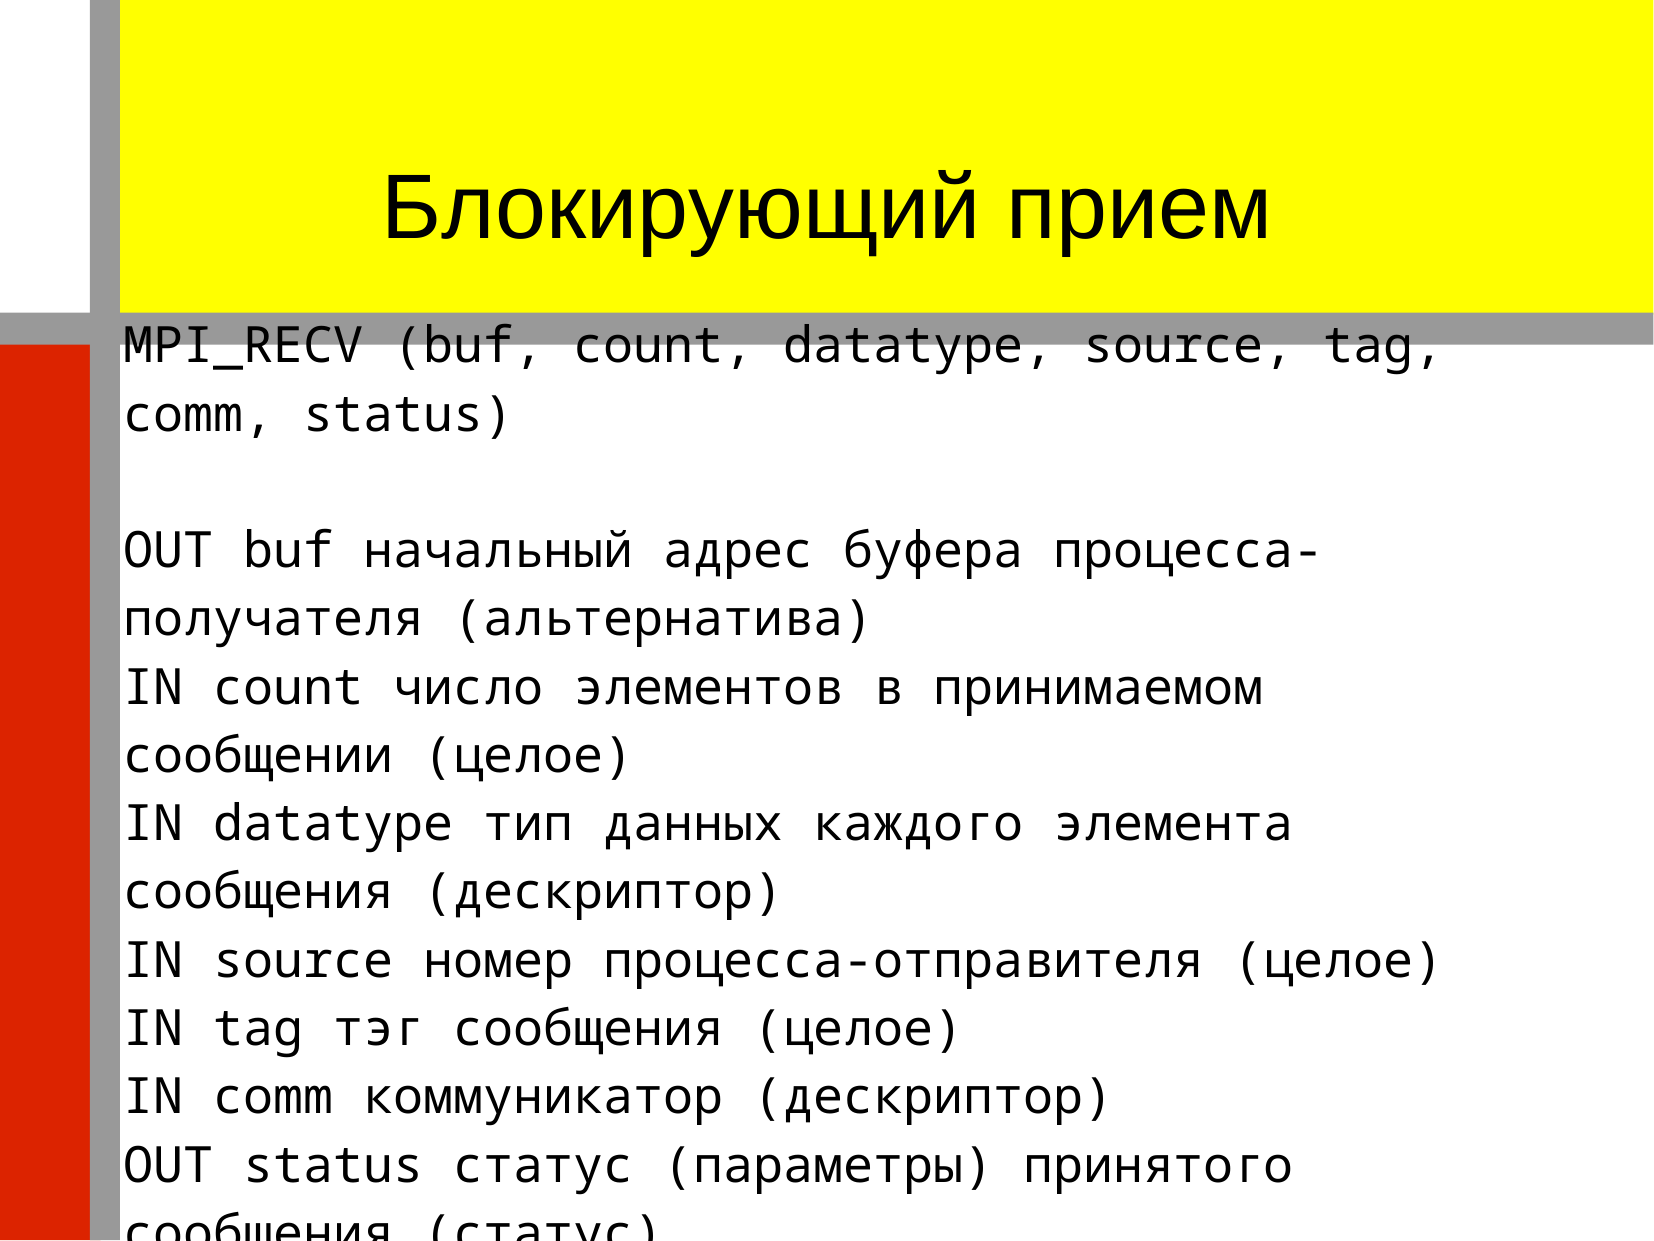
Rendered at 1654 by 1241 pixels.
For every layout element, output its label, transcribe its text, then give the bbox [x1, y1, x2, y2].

subtitle MPI_RECV (buf, count, datatype, source, tag, comm, status) OUT buf начальный адрес буфера процесса-получателя (альтернатива) IN count число элементов в принимаемом сообщении (целое) IN datatype тип данных каждого элемента сообщения (дескриптор) IN source номер процесса-отправителя (целое) IN tag тэг сообщения (целое) IN comm коммуникатор (дескриптор) OUT status статус (параметры) принятого сообщения (статус) [123, 334, 1536, 1241]
title Блокирующий прием [121, 102, 1534, 311]
